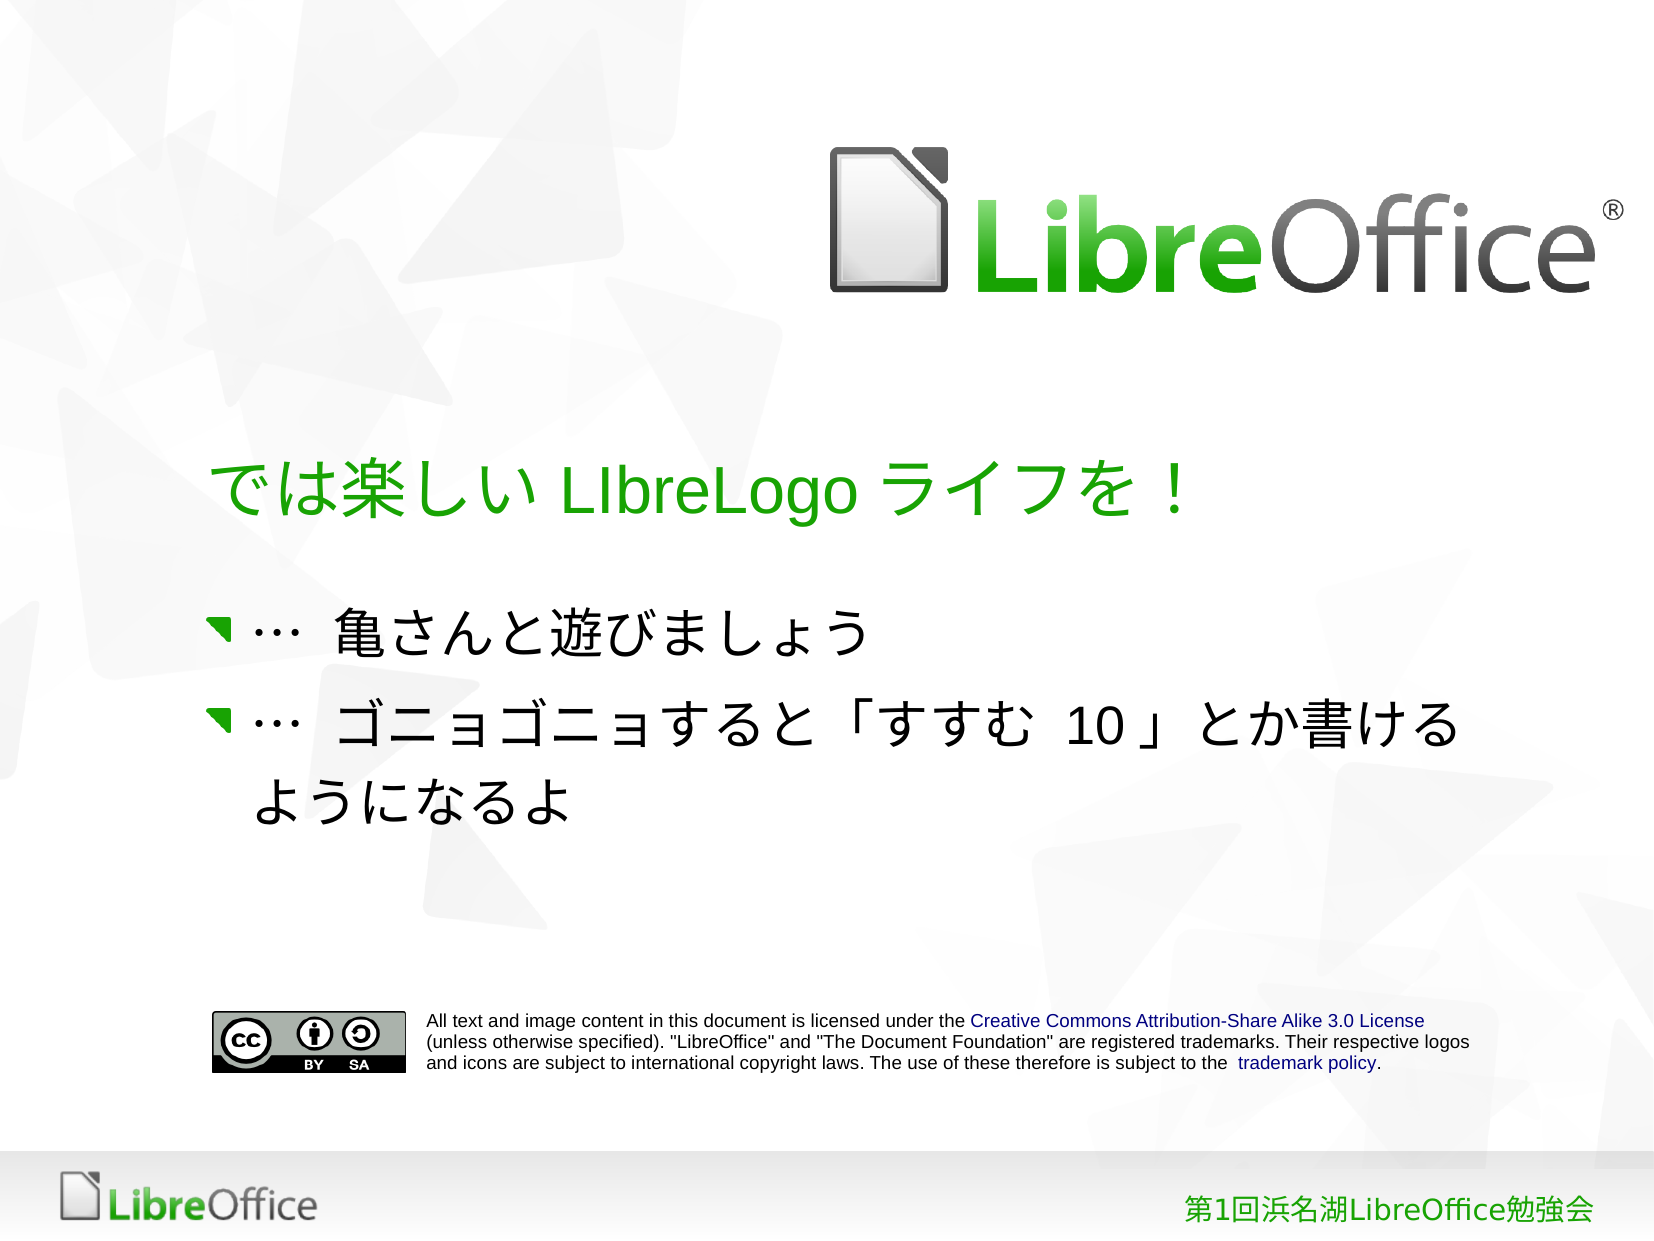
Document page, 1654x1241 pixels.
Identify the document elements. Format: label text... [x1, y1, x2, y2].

picture [41, 1152, 337, 1240]
picture [0, 0, 1654, 930]
picture [212, 1011, 406, 1073]
title では楽しいLIbreLogoライフを！ [206, 395, 1477, 573]
picture [915, 548, 1654, 1169]
list … 亀さんと遊びましょう … ゴニョゴニョすると「すすむ 10」とか書けるようになるよ [206, 590, 1477, 945]
